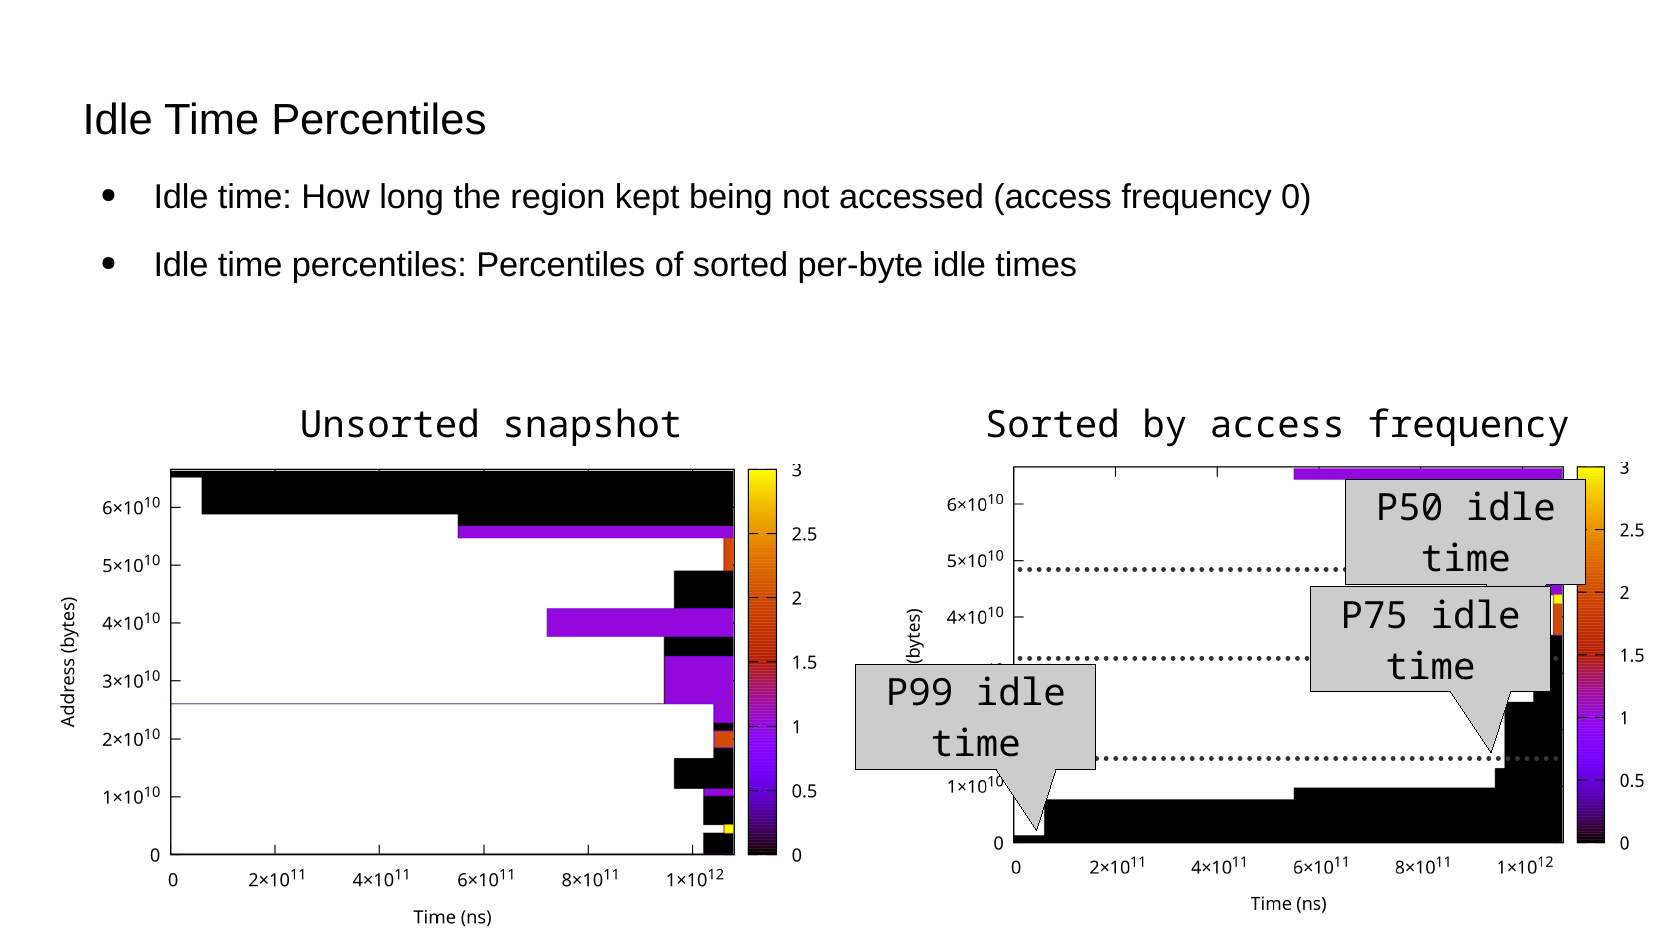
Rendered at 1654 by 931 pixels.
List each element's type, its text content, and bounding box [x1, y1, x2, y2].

text_box P50 idle time [1345, 479, 1586, 586]
list Idle time: How long the region kept being not accessed (access frequency 0) Idle time percentiles: Percentiles of sorted per-byte idle times [82, 177, 1571, 833]
picture [903, 462, 1644, 916]
text_box Unsorted snapshot [285, 390, 698, 456]
text_box P75 idle time [1310, 586, 1551, 753]
title Idle Time Percentiles [82, 81, 1571, 157]
text_box Sorted by access frequency [970, 390, 1585, 456]
picture [57, 464, 817, 930]
text_box P99 idle time [855, 664, 1096, 831]
